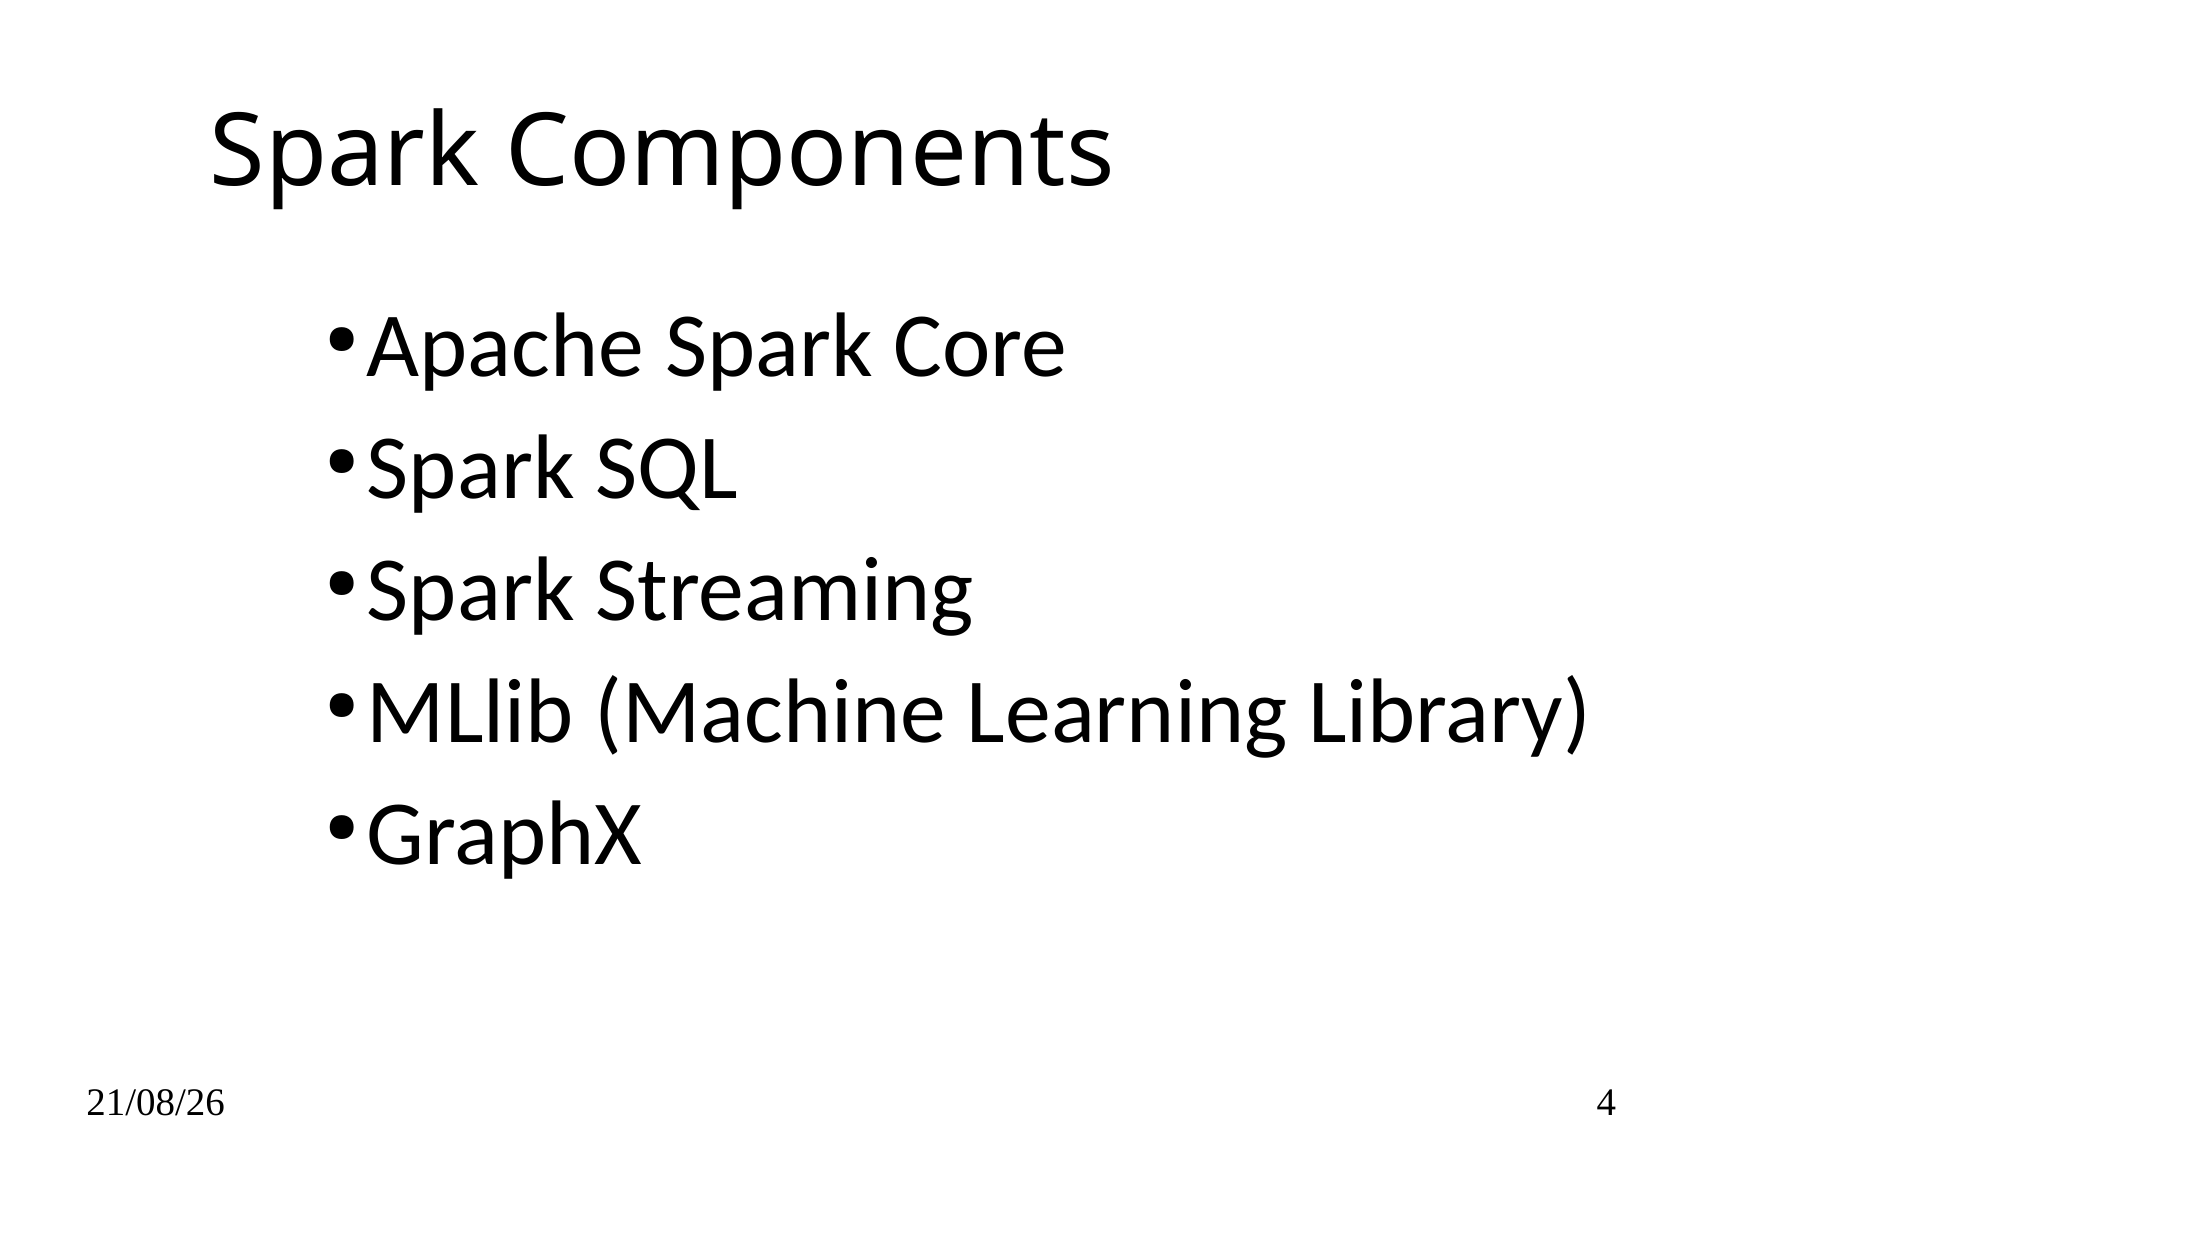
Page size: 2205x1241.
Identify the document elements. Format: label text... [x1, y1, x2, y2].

text_box [1596, 1076, 2111, 1191]
list Apache Spark Core Spark SQL Spark Streaming MLlib (Machine Learning Library) GraphX [310, 290, 1985, 1010]
text_box 25-11-2022 [86, 1076, 601, 1191]
title Spark Components [194, 49, 1985, 257]
